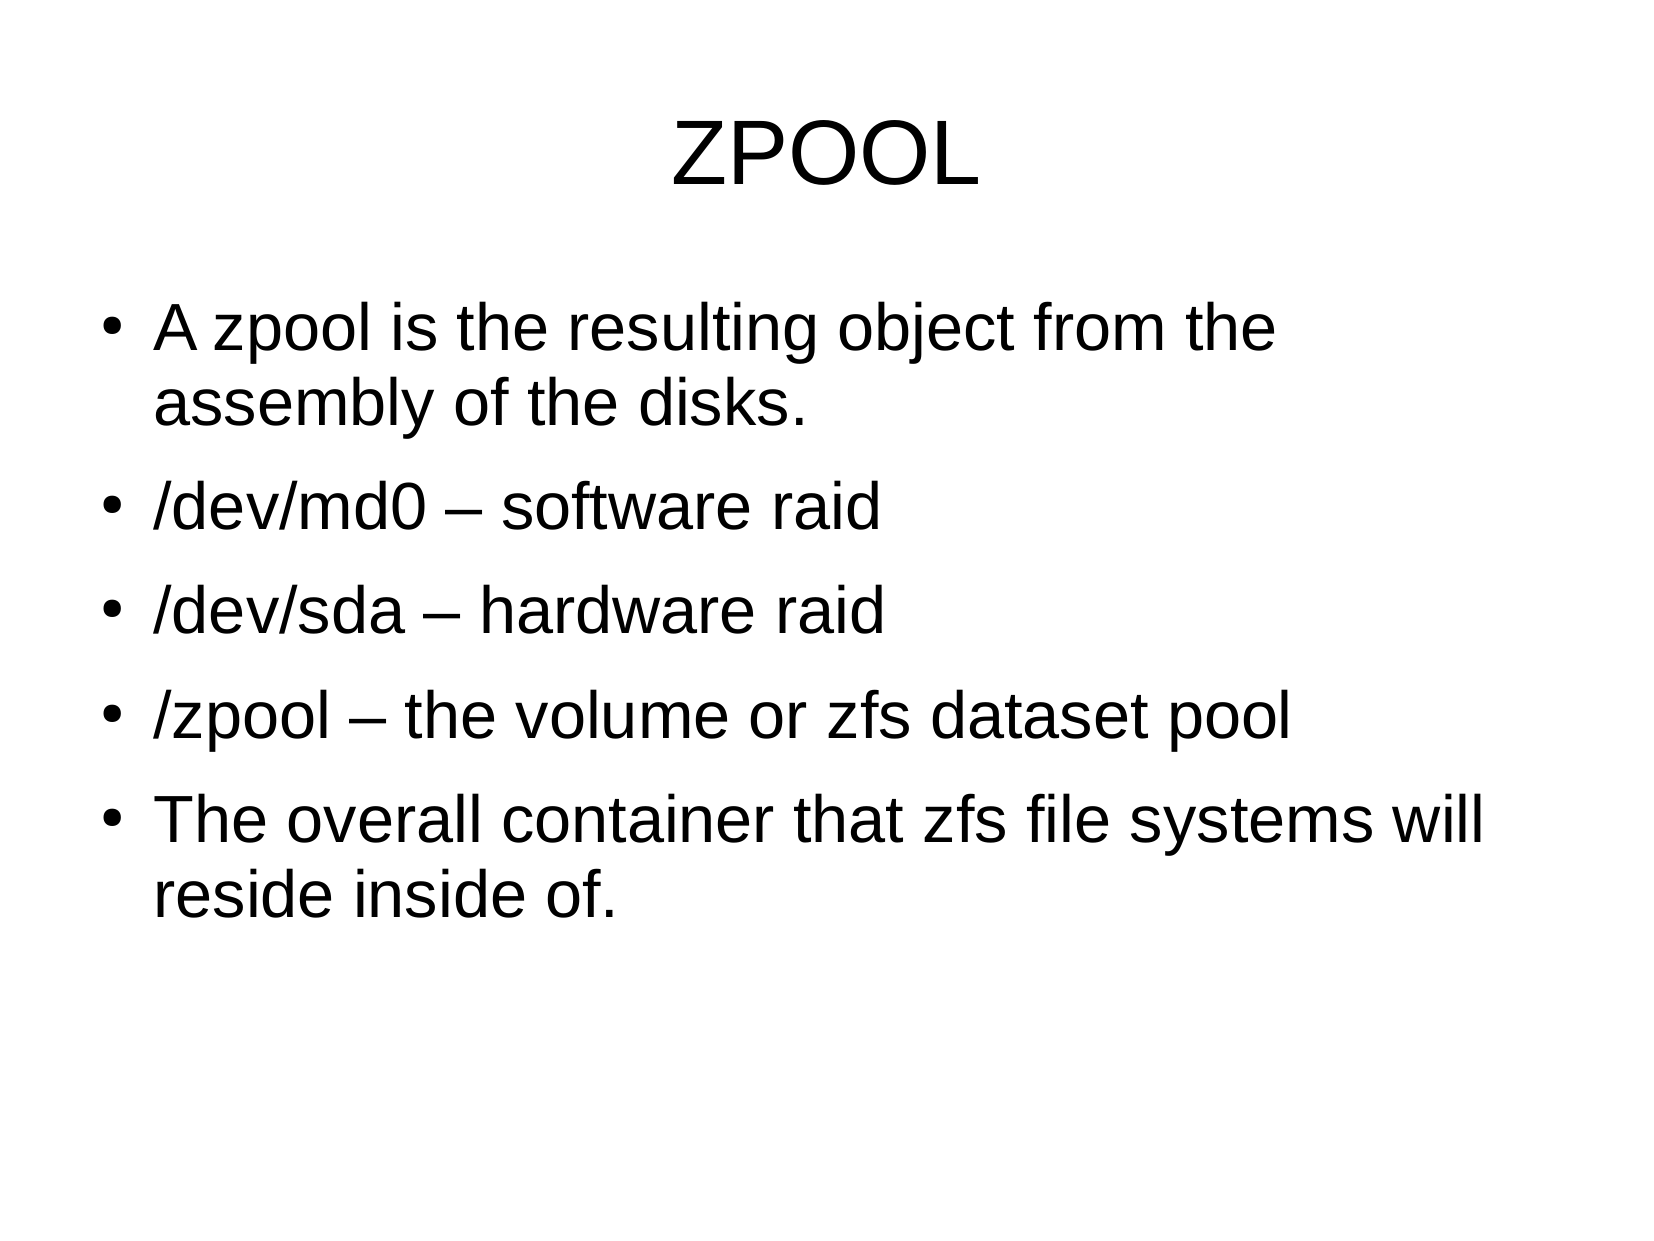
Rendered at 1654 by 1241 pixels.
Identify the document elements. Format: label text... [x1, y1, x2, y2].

title ZPOOL [82, 49, 1571, 257]
list A zpool is the resulting object from the assembly of the disks. /dev/md0 – software raid /dev/sda – hardware raid /zpool – the volume or zfs dataset pool The overall container that zfs file systems will reside inside of. [82, 290, 1571, 1010]
